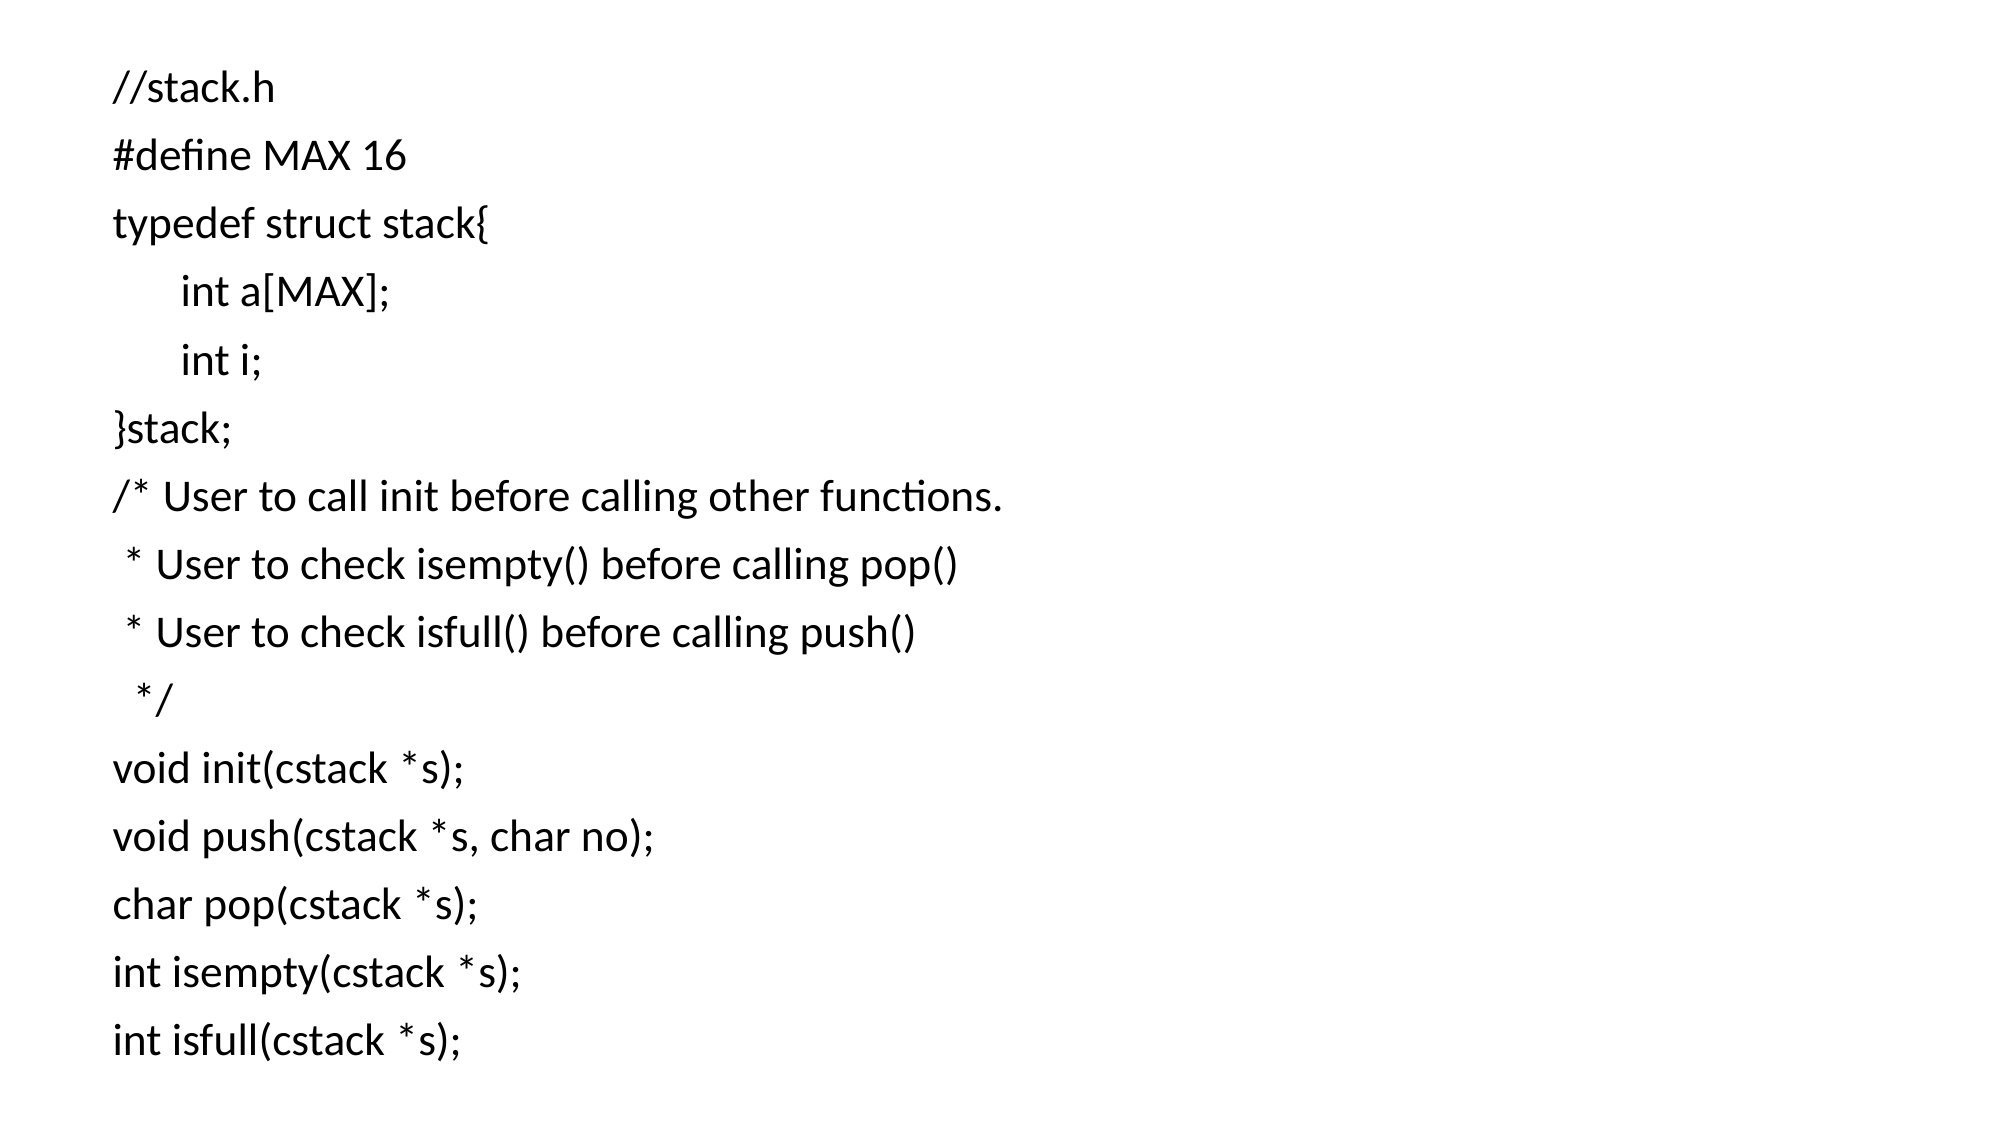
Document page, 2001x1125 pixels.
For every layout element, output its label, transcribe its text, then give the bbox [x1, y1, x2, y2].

list //stack.h #define MAX 16 typedef struct stack{ int a[MAX]; int i; }stack; /* User to call init before calling other functions. * User to check isempty() before calling pop() * User to check isfull() before calling push() */ void init(cstack *s); void push(cstack *s, char no); char pop(cstack *s); int isempty(cstack *s); int isfull(cstack *s); [97, 56, 1823, 1075]
